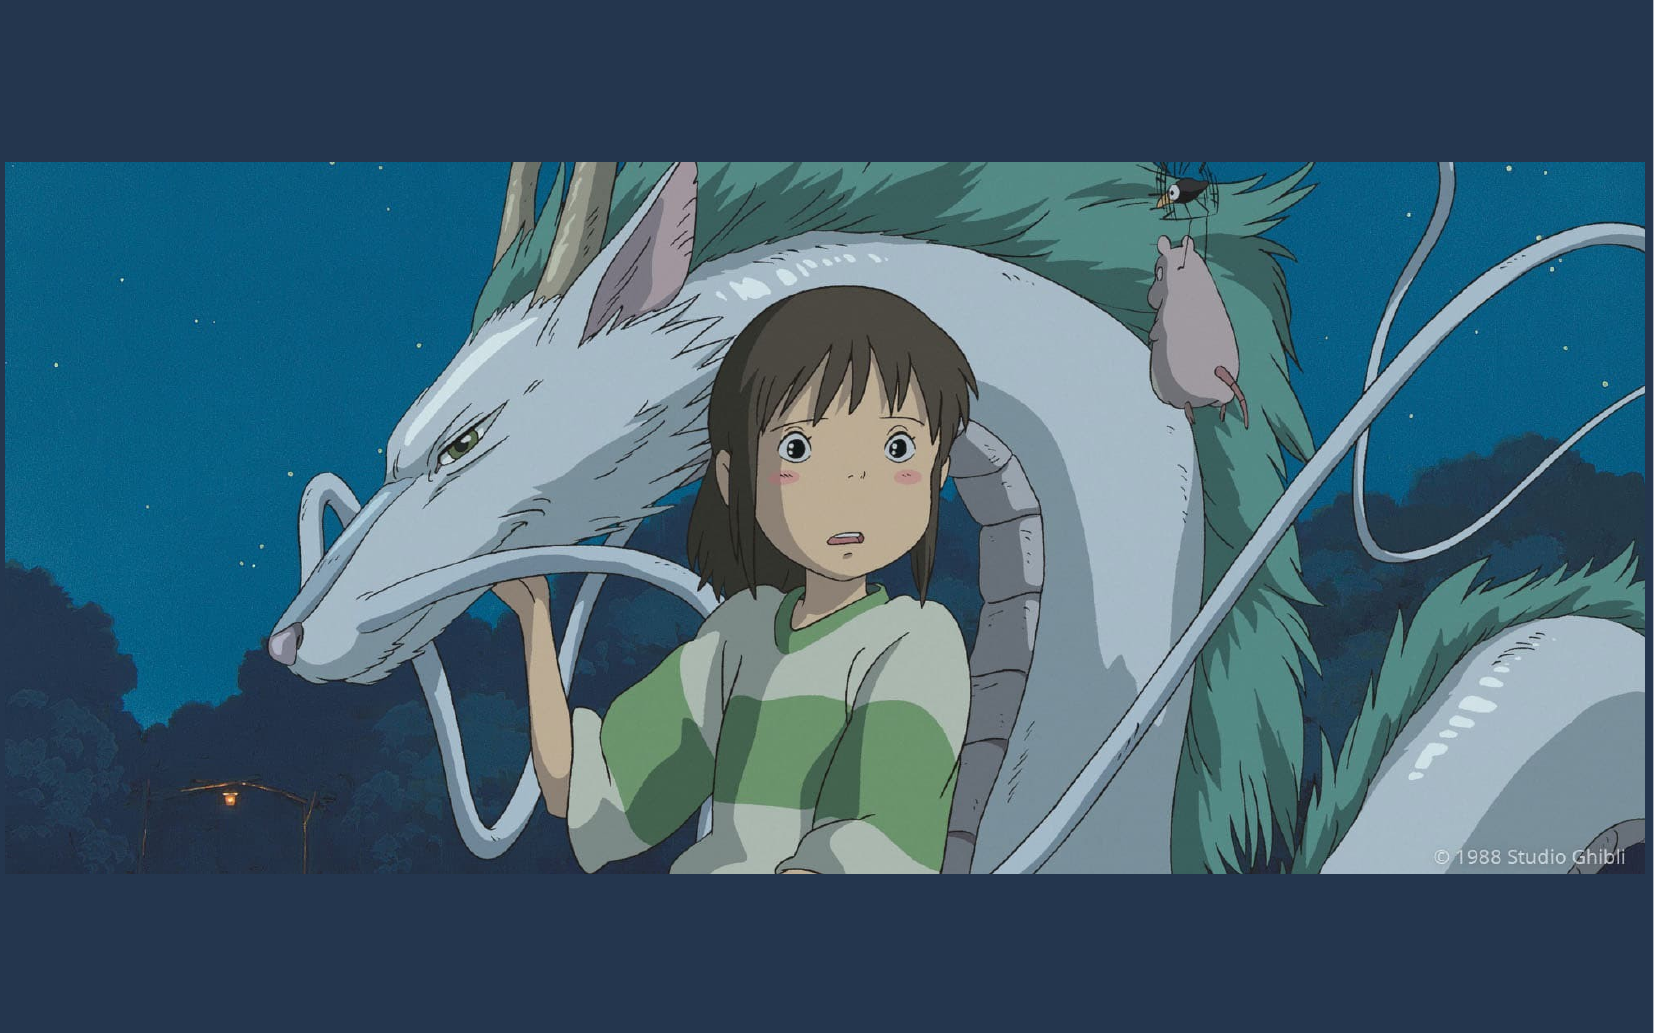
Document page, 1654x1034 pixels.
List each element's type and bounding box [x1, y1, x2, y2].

picture [1545, 165, 1552, 174]
picture [1546, 265, 1558, 276]
picture [1600, 380, 1609, 388]
picture [1403, 208, 1411, 216]
picture [1198, 162, 1207, 177]
picture [415, 340, 423, 350]
picture [5, 162, 1645, 875]
picture [1504, 162, 1512, 173]
picture [50, 363, 58, 369]
picture [1473, 328, 1480, 335]
picture [1176, 162, 1188, 174]
picture [8, 506, 15, 521]
